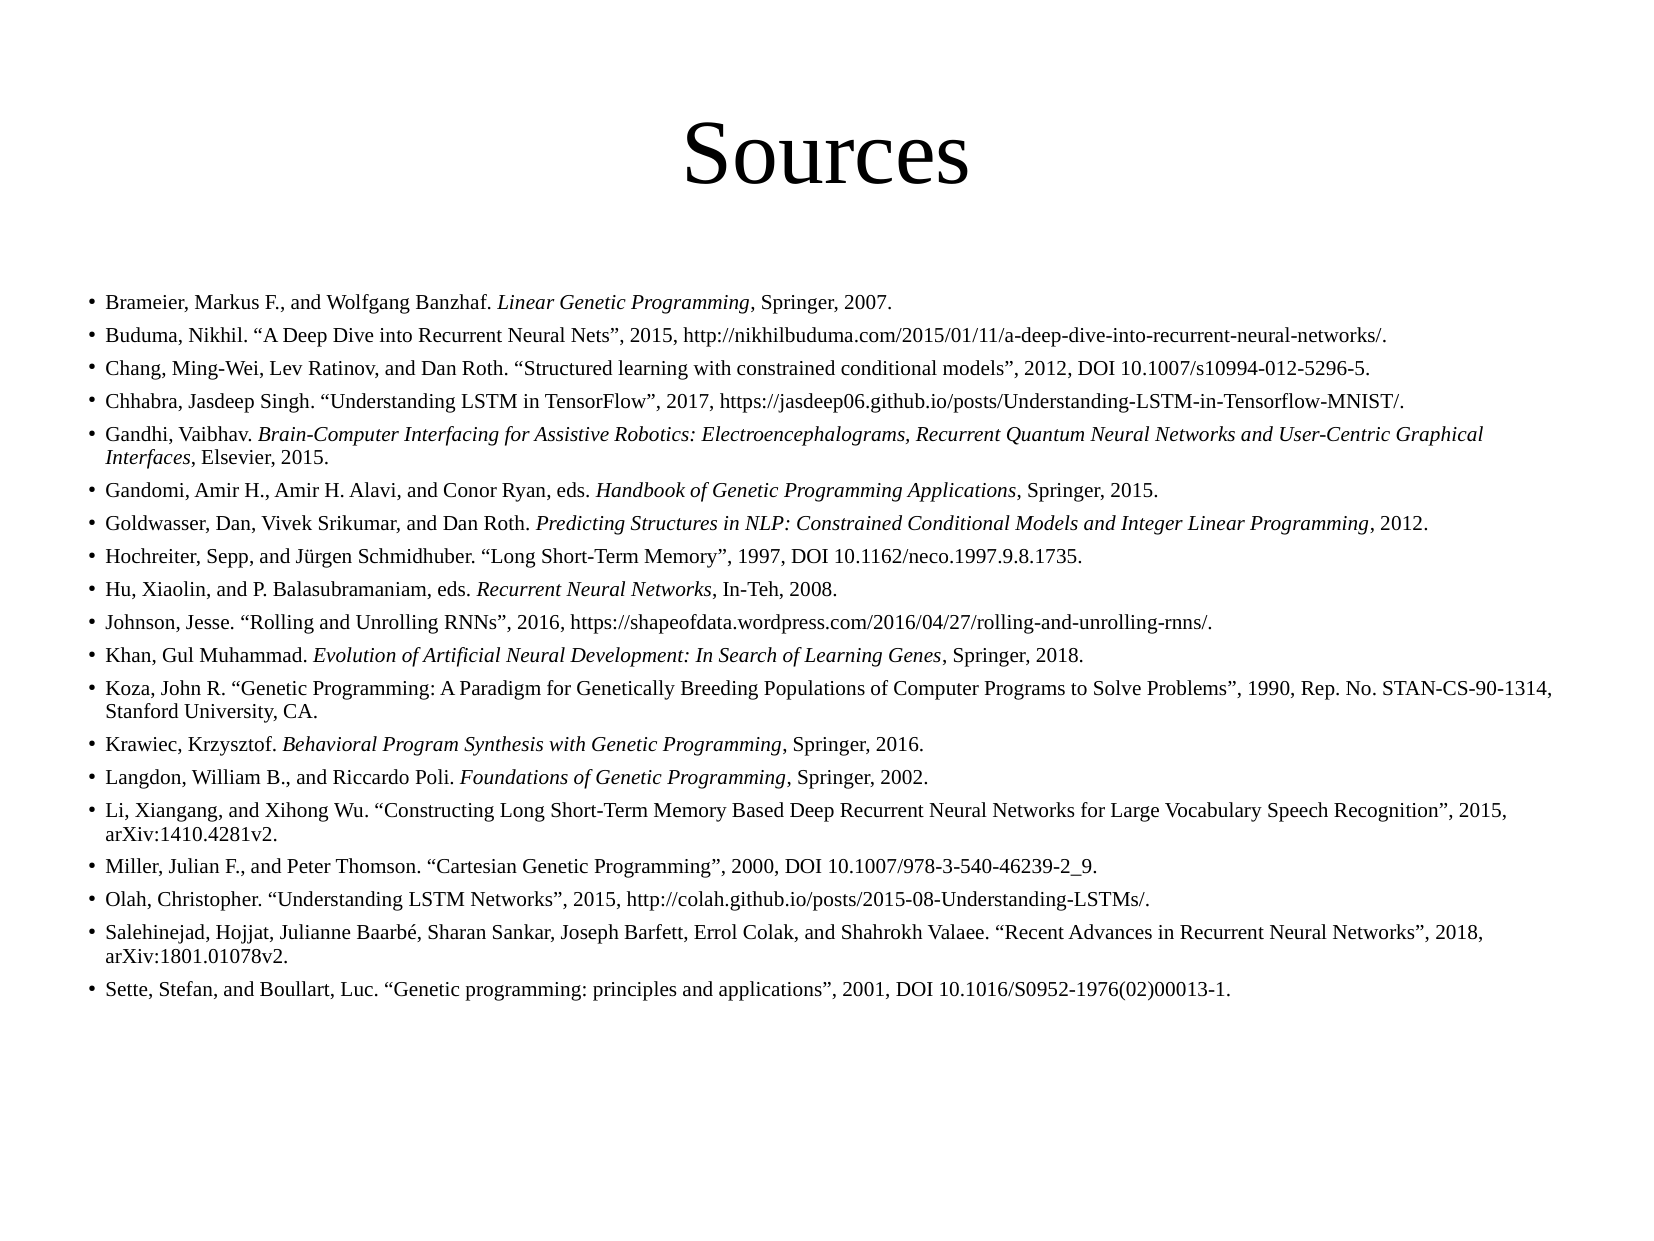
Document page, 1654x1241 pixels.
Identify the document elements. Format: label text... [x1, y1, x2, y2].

list Brameier, Markus F., and Wolfgang Banzhaf. Linear Genetic Programming, Springer, 2007. Buduma, Nikhil. “A Deep Dive into Recurrent Neural Nets”, 2015, http://nikhilbuduma.com/2015/01/11/a-deep-dive-into-recurrent-neural-networks/. Chang, Ming-Wei, Lev Ratinov, and Dan Roth. “Structured learning with constrained conditional models”, 2012, DOI 10.1007/s10994-012-5296-5. Chhabra, Jasdeep Singh. “Understanding LSTM in TensorFlow”, 2017, https://jasdeep06.github.io/posts/Understanding-LSTM-in-Tensorflow-MNIST/. Gandhi, Vaibhav. Brain-Computer Interfacing for Assistive Robotics: Electroencephalograms, Recurrent Quantum Neural Networks and User-Centric Graphical Interfaces, Elsevier, 2015. Gandomi, Amir H., Amir H. Alavi, and Conor Ryan, eds. Handbook of Genetic Programming Applications, Springer, 2015. Goldwasser, Dan, Vivek Srikumar, and Dan Roth. Predicting Structures in NLP: Constrained Conditional Models and Integer Linear Programming, 2012. Hochreiter, Sepp, and Jürgen Schmidhuber. “Long Short-Term Memory”, 1997, DOI 10.1162/neco.1997.9.8.1735. Hu, Xiaolin, and P. Balasubramaniam, eds. Recurrent Neural Networks, In-Teh, 2008. Johnson, Jesse. “Rolling and Unrolling RNNs”, 2016, https://shapeofdata.wordpress.com/2016/04/27/rolling-and-unrolling-rnns/. Khan, Gul Muhammad. Evolution of Artificial Neural Development: In Search of Learning Genes, Springer, 2018. Koza, John R. “Genetic Programming: A Paradigm for Genetically Breeding Populations of Computer Programs to Solve Problems”, 1990, Rep. No. STAN-CS-90-1314, Stanford University, CA. Krawiec, Krzysztof. Behavioral Program Synthesis with Genetic Programming, Springer, 2016. Langdon, William B., and Riccardo Poli. Foundations of Genetic Programming, Springer, 2002. Li, Xiangang, and Xihong Wu. “Constructing Long Short-Term Memory Based Deep Recurrent Neural Networks for Large Vocabulary Speech Recognition”, 2015, arXiv:1410.4281v2. Miller, Julian F., and Peter Thomson. “Cartesian Genetic Programming”, 2000, DOI 10.1007/978-3-540-46239-2_9. Olah, Christopher. “Understanding LSTM Networks”, 2015, http://colah.github.io/posts/2015-08-Understanding-LSTMs/. Salehinejad, Hojjat, Julianne Baarbé, Sharan Sankar, Joseph Barfett, Errol Colak, and Shahrokh Valaee. “Recent Advances in Recurrent Neural Networks”, 2018, arXiv:1801.01078v2. Sette, Stefan, and Boullart, Luc. “Genetic programming: principles and applications”, 2001, DOI 10.1016/S0952-1976(02)00013-1. [82, 290, 1571, 1010]
title Sources [82, 49, 1571, 257]
